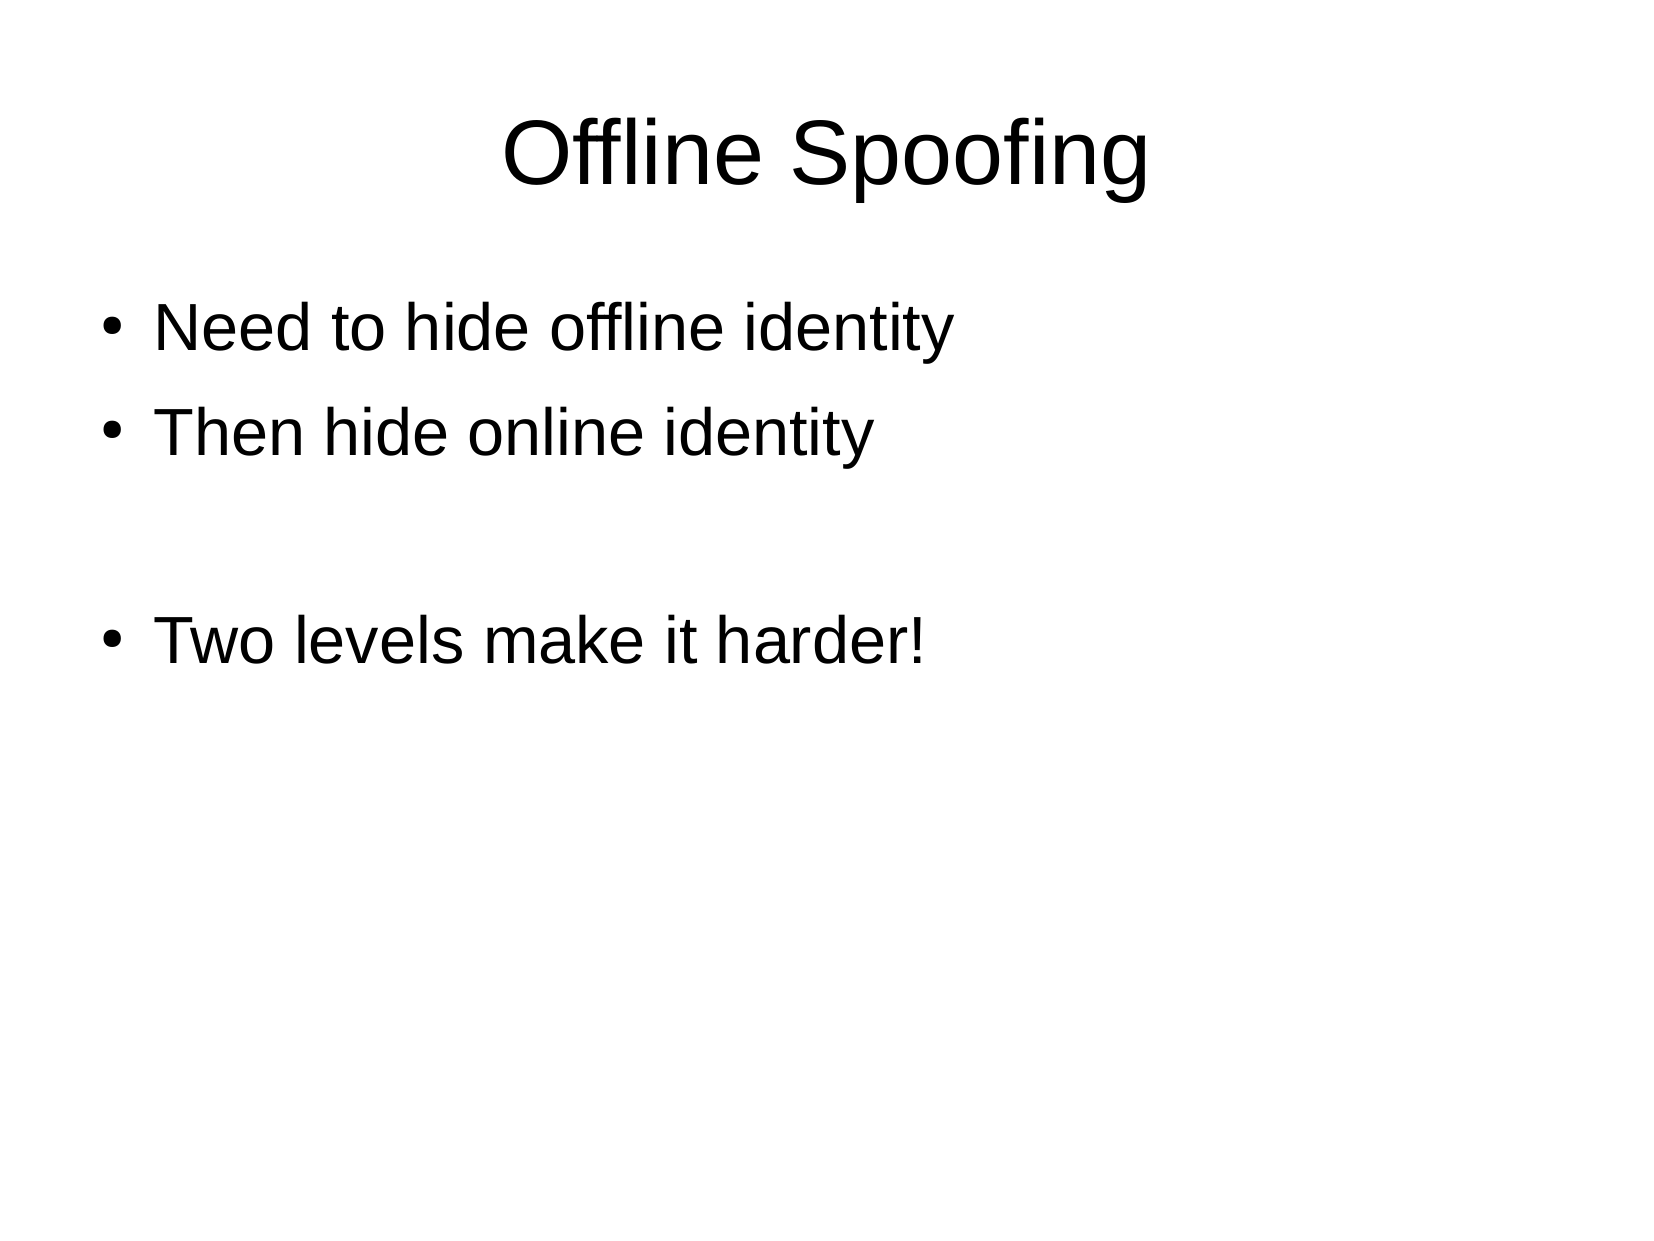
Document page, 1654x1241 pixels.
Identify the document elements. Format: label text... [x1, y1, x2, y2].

list Need to hide offline identity Then hide online identity Two levels make it harder! [82, 290, 1571, 1010]
title Offline Spoofing [82, 49, 1571, 257]
